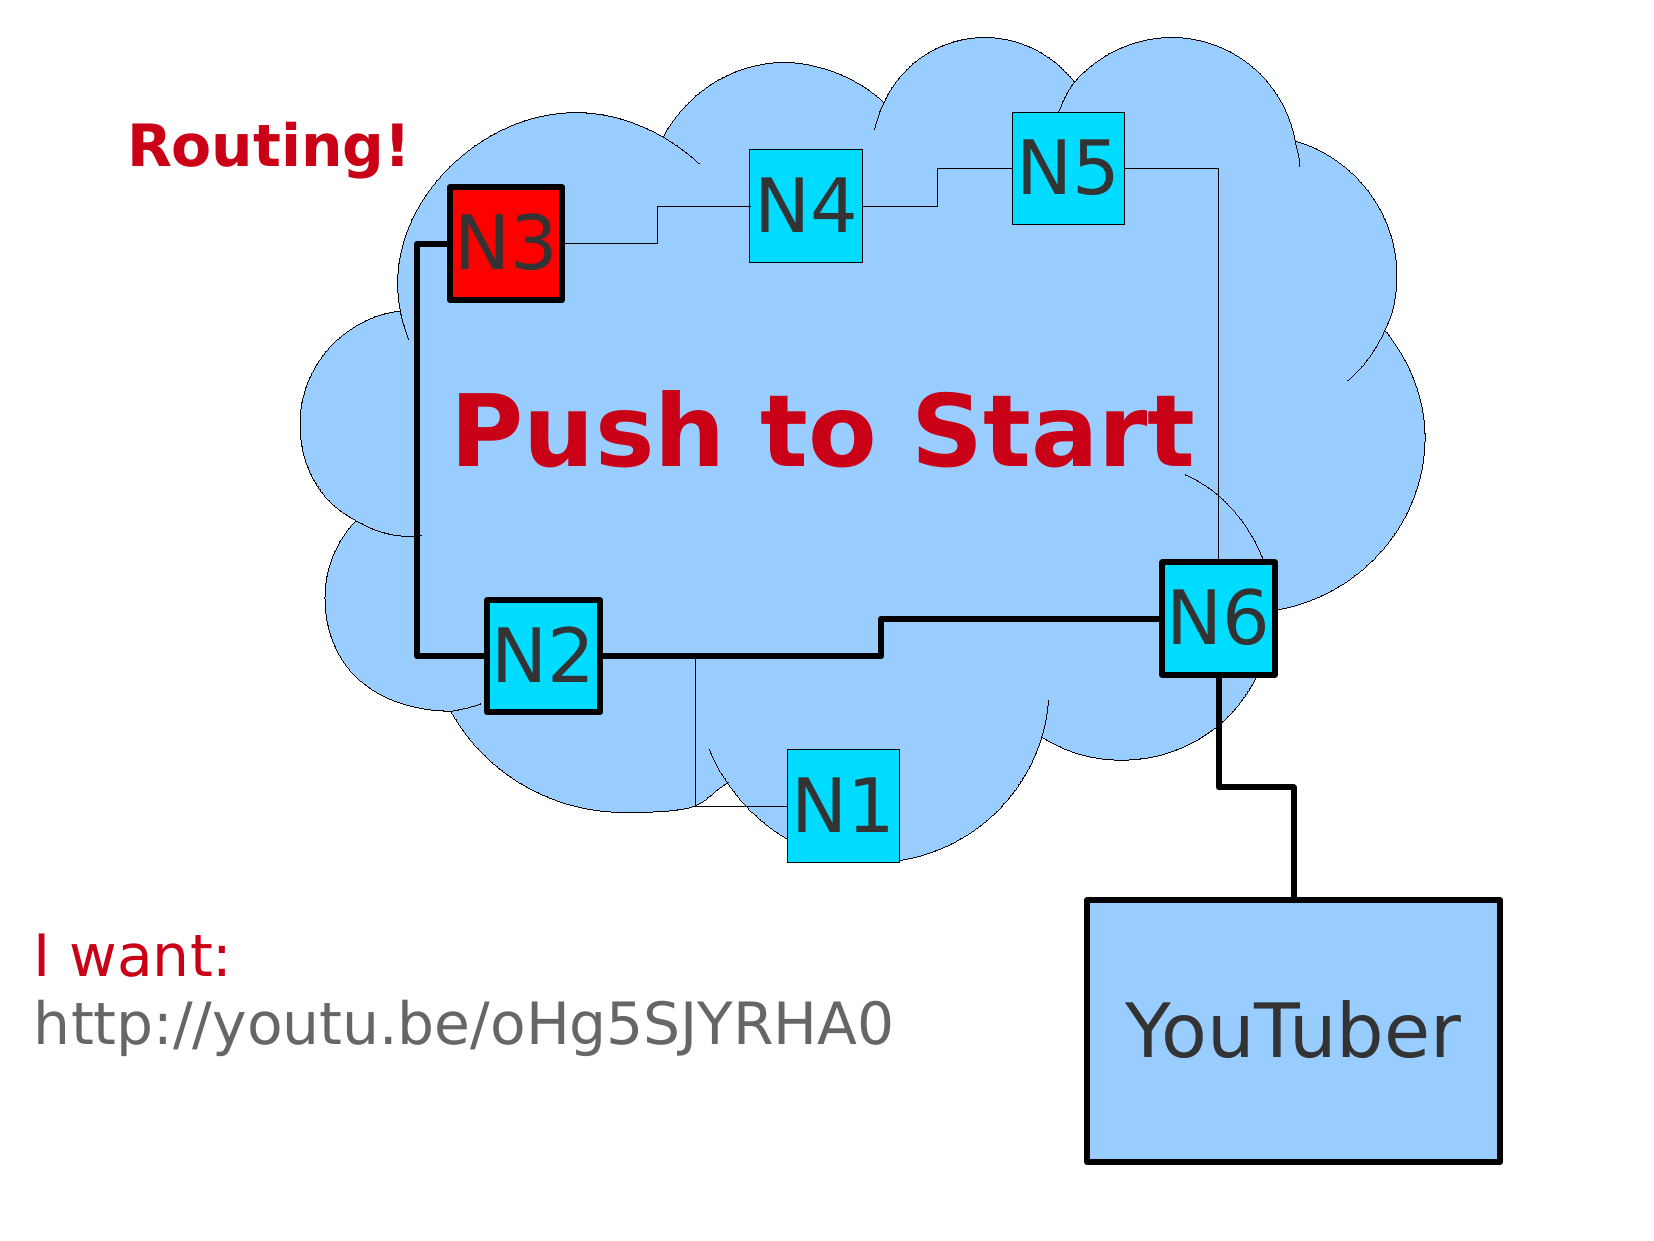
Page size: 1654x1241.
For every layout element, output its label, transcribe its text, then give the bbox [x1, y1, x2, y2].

text_box N1 [787, 749, 900, 863]
text_box N2 [487, 599, 600, 713]
text_box Push to Start [747, 807, 787, 839]
text_box Push to Start [694, 622, 1216, 861]
text_box YouTuber [1087, 899, 1500, 1163]
text_box Push to Start [1222, 675, 1258, 723]
text_box N3 [449, 187, 563, 300]
text_box N4 [749, 149, 863, 263]
text_box Push to Start [451, 37, 1426, 611]
text_box Routing! [112, 104, 451, 188]
text_box Push to Start [423, 169, 1218, 653]
text_box N5 [1012, 112, 1125, 225]
text_box N6 [1162, 562, 1275, 675]
text_box Push to Start [300, 188, 693, 813]
text_box I want: http://youtu.be/oHg5SJYRHA0 [19, 915, 938, 1066]
